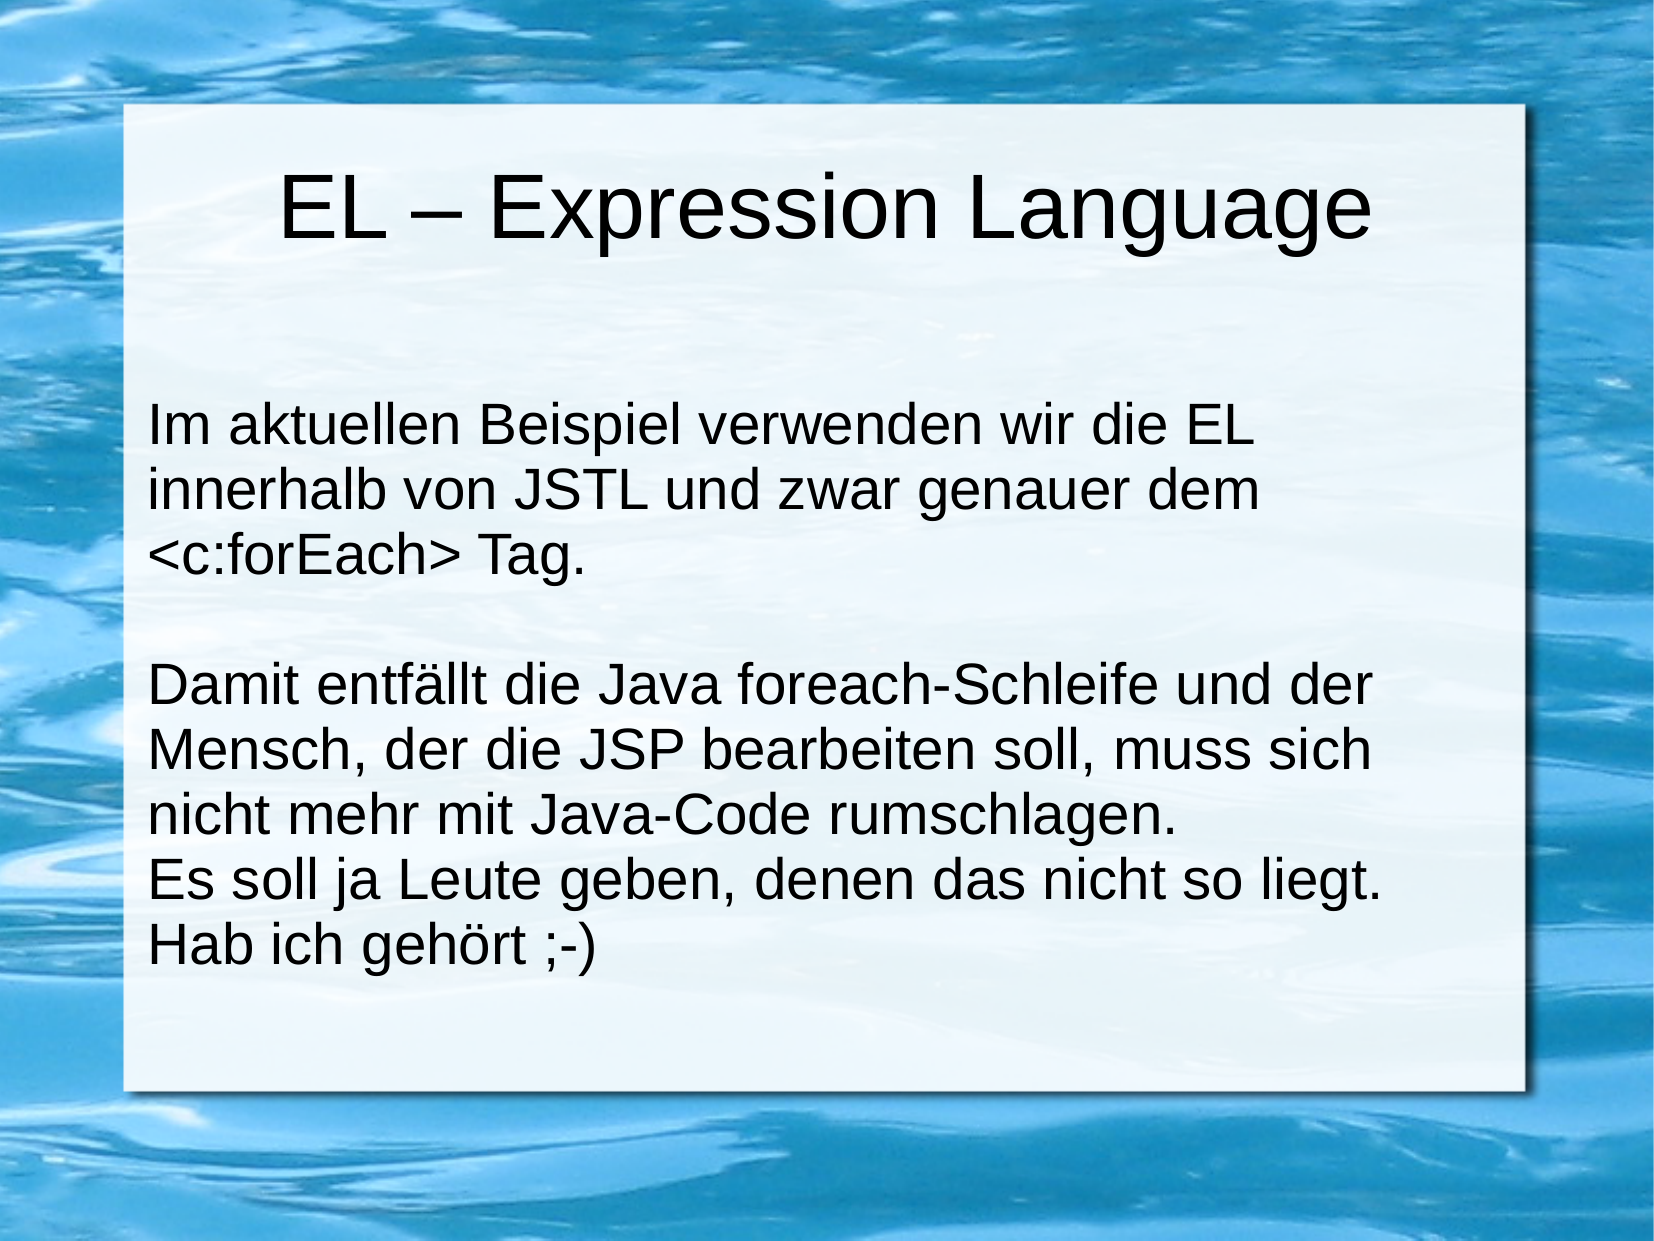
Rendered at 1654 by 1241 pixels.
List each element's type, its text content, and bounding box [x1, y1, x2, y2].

subtitle Im aktuellen Beispiel verwenden wir die EL innerhalb von JSTL und zwar genauer dem <c:forEach> Tag. Damit entfällt die Java foreach-Schleife und der Mensch, der die JSP bearbeiten soll, muss sich nicht mehr mit Java-Code rumschlagen. Es soll ja Leute geben, denen das nicht so liegt. Hab ich gehört ;-) [147, 324, 1506, 1045]
title EL – Expression Language [147, 118, 1506, 296]
picture [0, 0, 1654, 1241]
